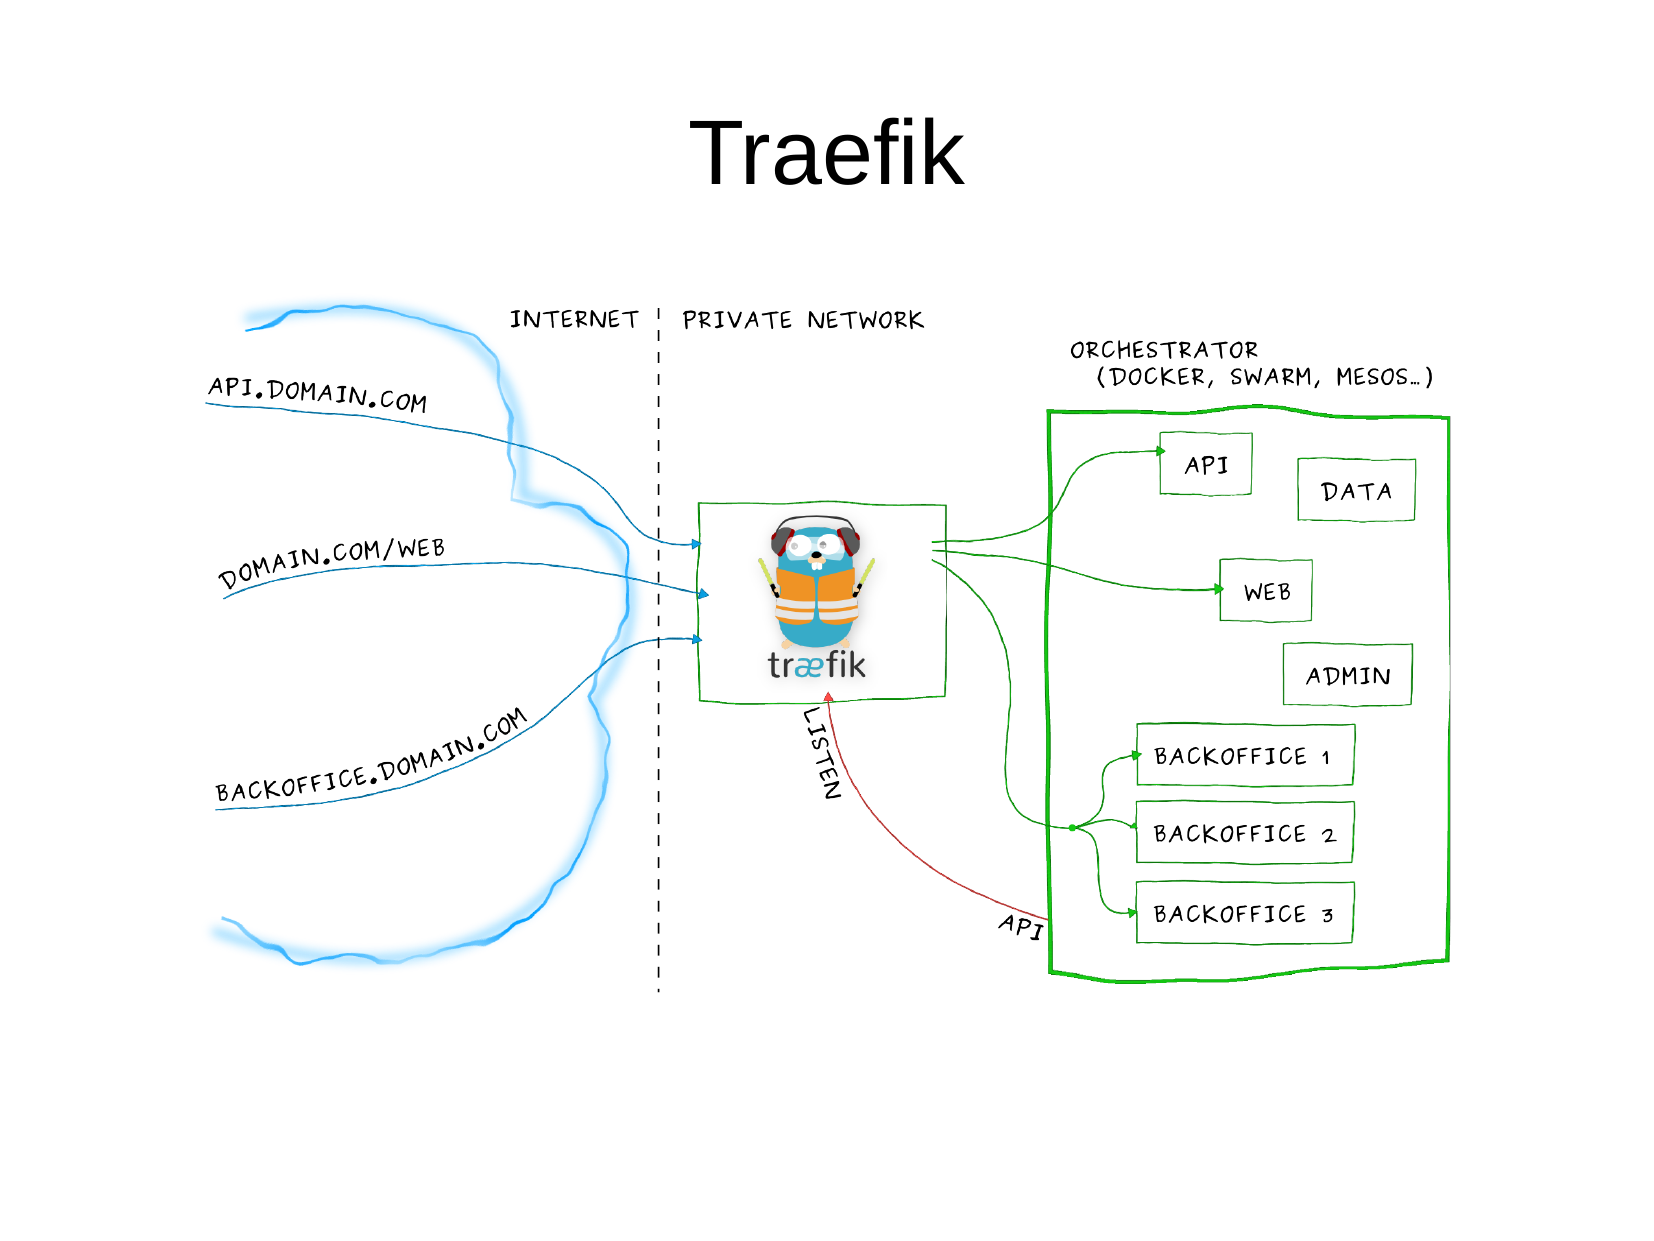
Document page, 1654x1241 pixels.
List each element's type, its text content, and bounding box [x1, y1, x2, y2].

picture [168, 290, 1485, 1010]
title Traefik [82, 49, 1571, 257]
